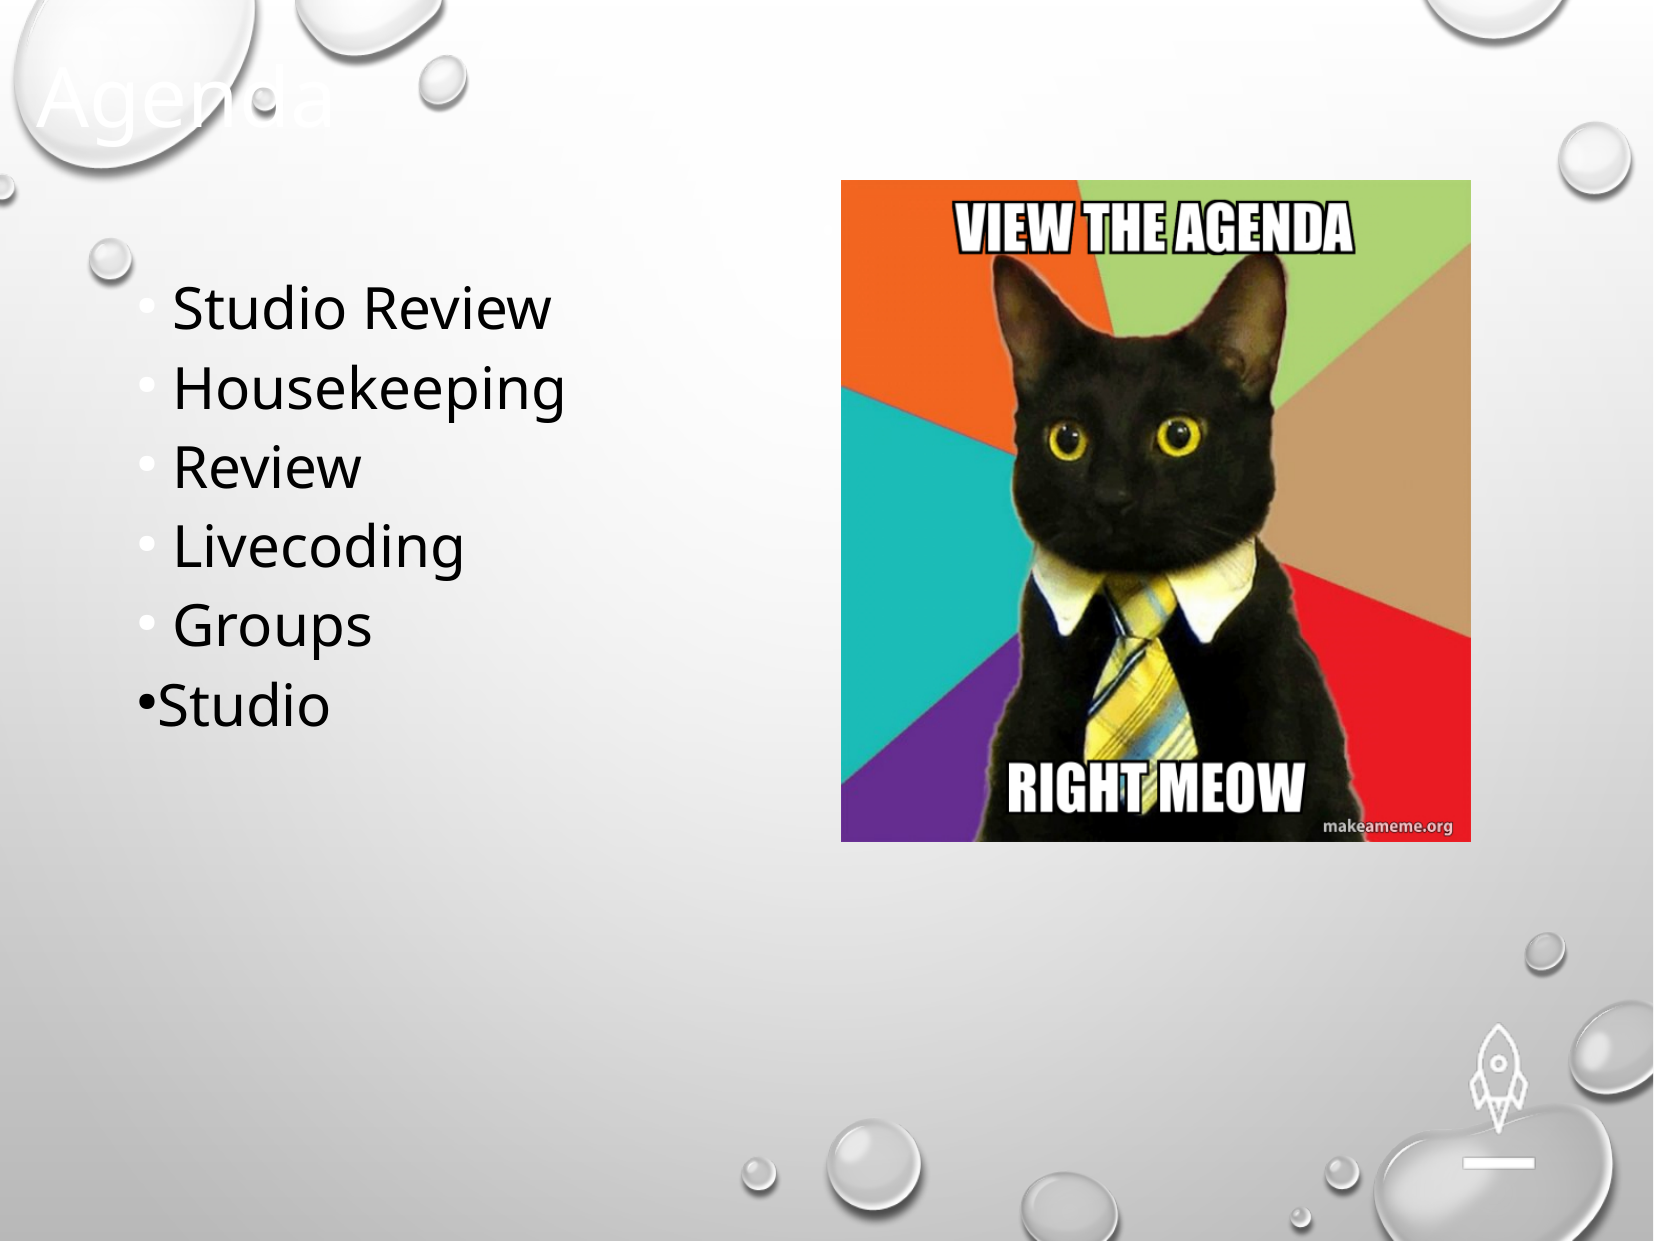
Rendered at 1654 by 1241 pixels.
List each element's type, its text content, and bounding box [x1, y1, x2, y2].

text_box Agenda [19, 17, 1599, 174]
text_box Studio Review Housekeeping Review Livecoding Groups Studio [119, 180, 1515, 1126]
picture [841, 180, 1471, 842]
picture [1379, 975, 1620, 1216]
